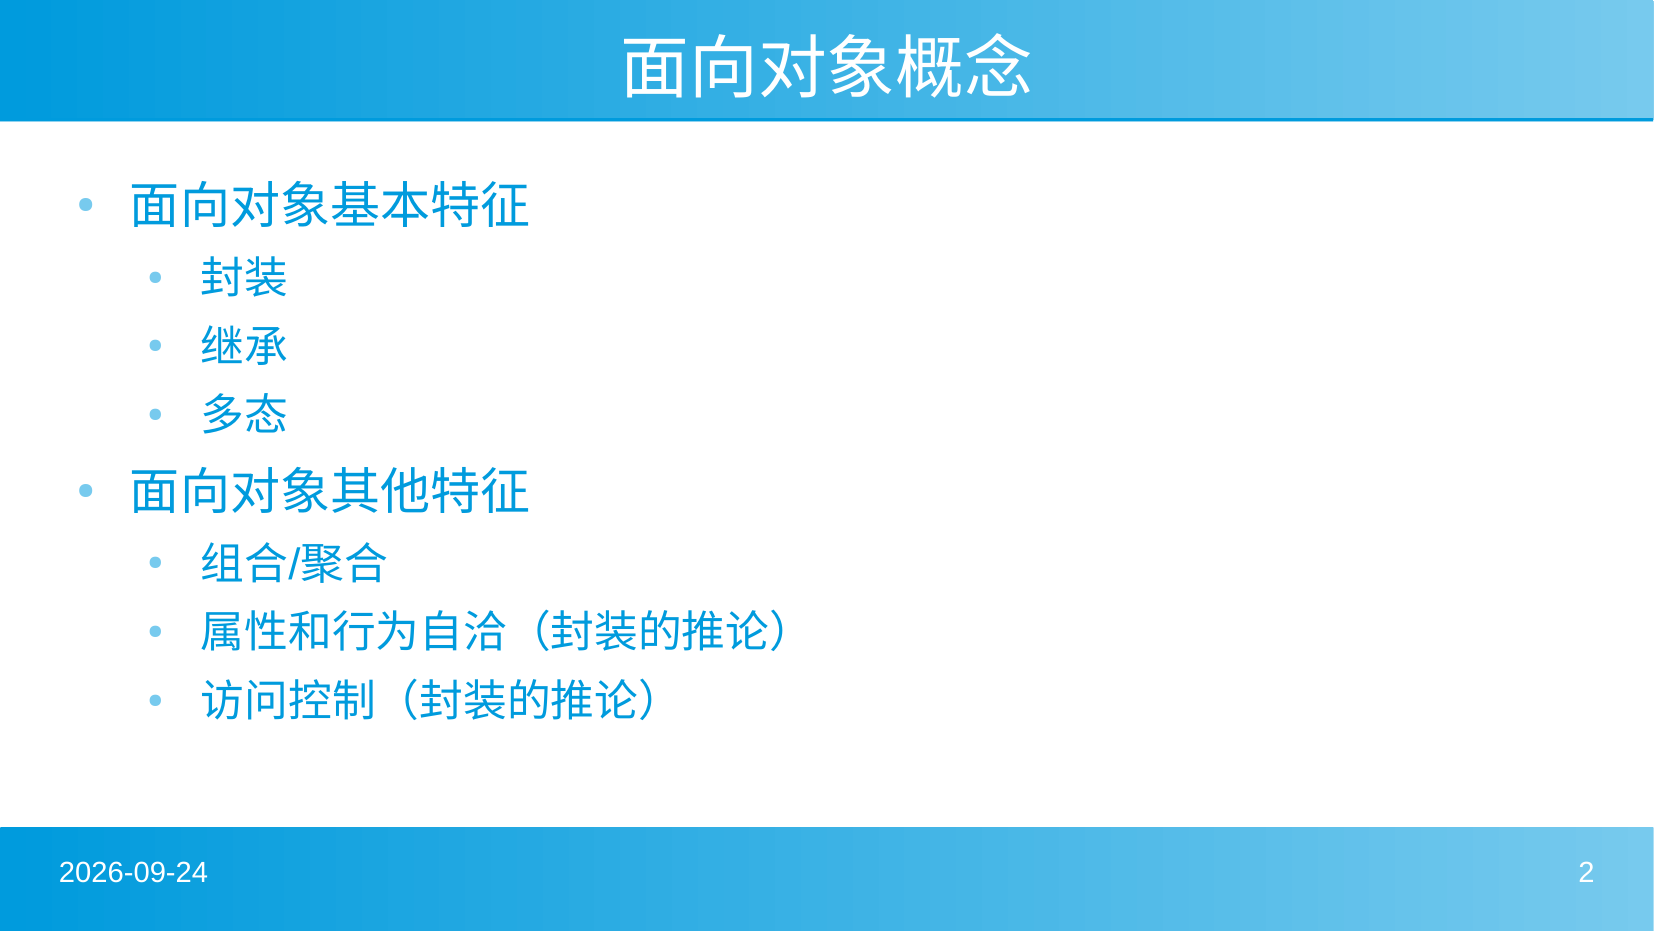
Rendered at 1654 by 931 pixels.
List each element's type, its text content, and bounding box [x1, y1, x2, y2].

title 面向对象概念 [59, 28, 1595, 109]
list 面向对象基本特征 封装 继承 多态 面向对象其他特征 组合/聚合 属性和行为自洽（封装的推论） 访问控制（封装的推论） [59, 177, 1595, 768]
